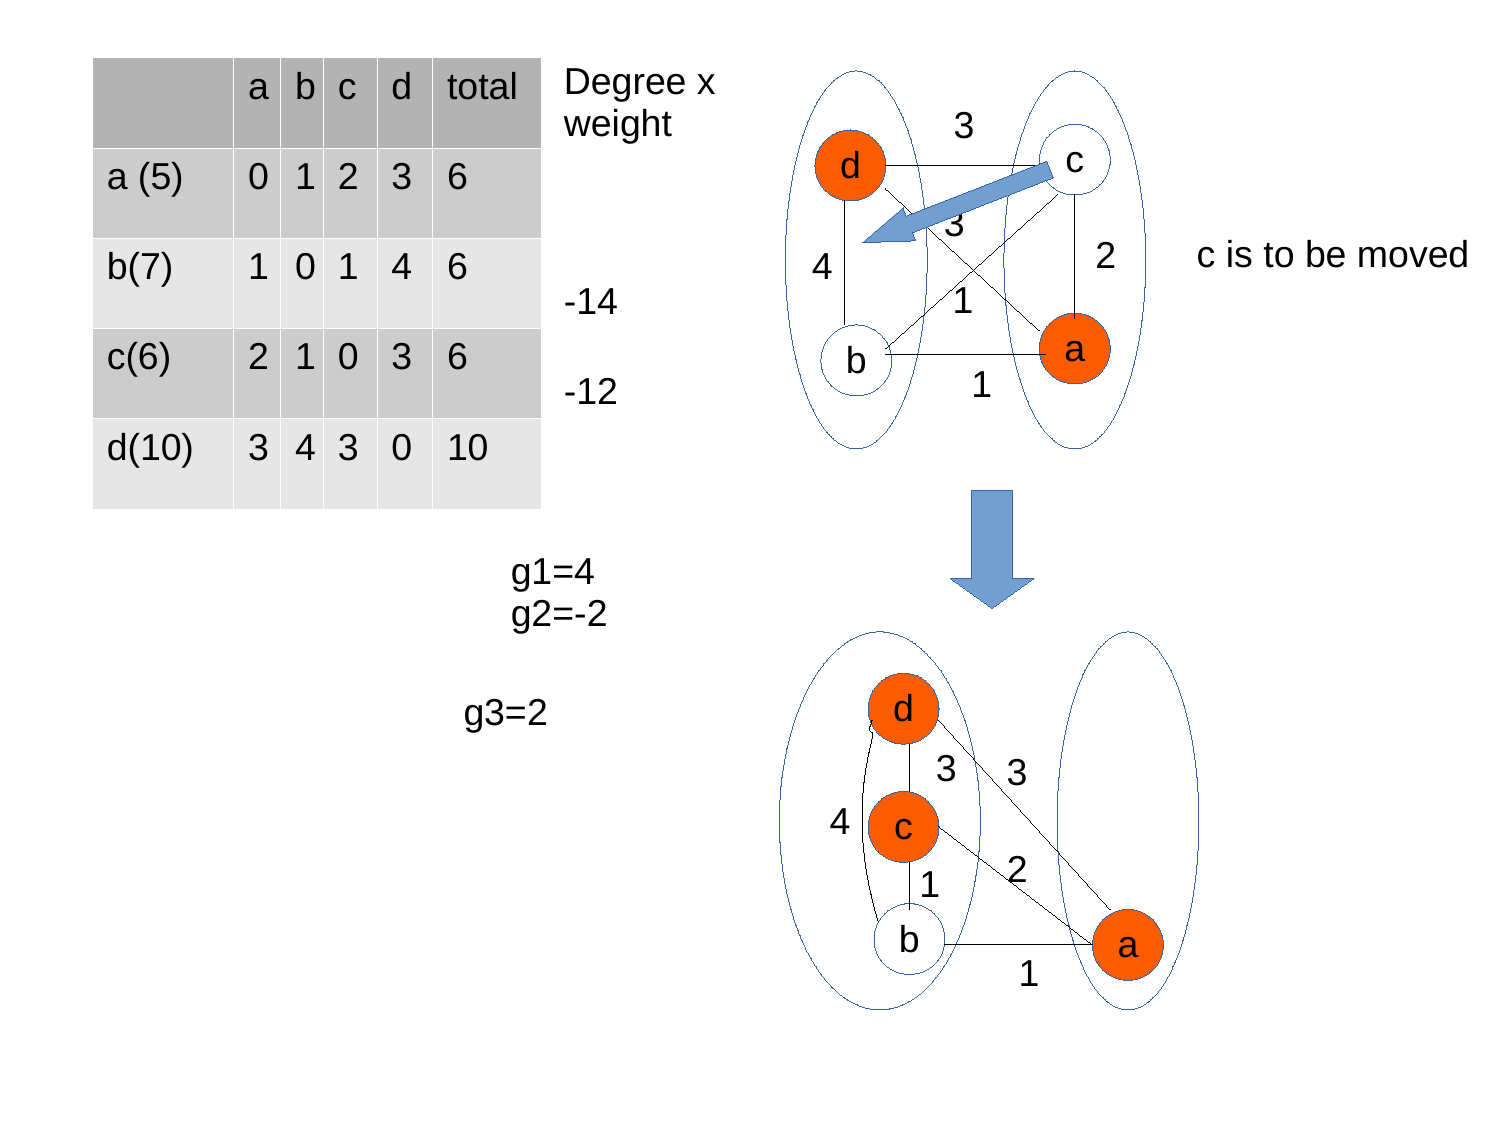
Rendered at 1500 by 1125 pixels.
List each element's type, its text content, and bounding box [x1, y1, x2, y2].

text_box 1 [937, 272, 986, 330]
table_header d [378, 58, 432, 148]
table_cell 0 [378, 419, 432, 509]
text_box [950, 490, 1034, 609]
table_cell d(10) [93, 419, 233, 509]
table_header [93, 58, 233, 148]
table_cell 1 [234, 239, 280, 328]
text_box c [868, 791, 940, 863]
table_cell 2 [234, 329, 280, 418]
table_header b [281, 58, 323, 148]
table_cell 0 [324, 329, 377, 418]
text_box c [1039, 124, 1111, 195]
text_box Degree x weight -14 -12 [549, 53, 768, 455]
text_box c is to be moved [1181, 226, 1500, 284]
text_box 3 [991, 744, 1040, 801]
table_cell 1 [281, 149, 323, 238]
text_box a [1039, 313, 1111, 384]
text_box 1 [904, 862, 909, 903]
table_cell 1 [281, 329, 323, 418]
table_cell b(7) [93, 239, 233, 328]
table_header a [234, 58, 280, 148]
table_cell 2 [324, 149, 377, 238]
text_box 2 [992, 840, 1028, 898]
text_box g3=2 [448, 684, 662, 755]
table_cell 6 [433, 329, 541, 418]
text_box 4 [797, 238, 845, 296]
text_box 3 [921, 740, 969, 804]
table_cell 3 [378, 329, 432, 418]
table_cell 0 [234, 149, 280, 238]
text_box 1 [956, 356, 1004, 414]
text_box d [814, 129, 886, 201]
text_box 1 [910, 856, 952, 915]
table_cell 10 [433, 419, 541, 509]
table_cell 6 [433, 149, 541, 238]
text_box 3 [929, 208, 977, 258]
table_cell c(6) [93, 329, 233, 418]
table_cell 3 [378, 149, 432, 238]
table_cell 4 [378, 239, 432, 328]
text_box 2 [1080, 226, 1117, 284]
table_cell 3 [234, 419, 280, 509]
text_box 3 [929, 195, 957, 206]
text_box [862, 161, 1054, 243]
table_cell 3 [324, 419, 377, 509]
table_header total [433, 58, 541, 148]
text_box a [1092, 909, 1164, 981]
table_cell a (5) [93, 149, 233, 238]
table_cell 6 [433, 239, 541, 328]
text_box b [874, 903, 945, 975]
table_cell 0 [281, 239, 323, 328]
text_box 4 [814, 793, 890, 851]
text_box g1=4 g2=-2 [496, 543, 709, 685]
table_header c [324, 58, 377, 148]
text_box d [868, 673, 940, 745]
text_box b [820, 324, 892, 396]
table_cell 1 [324, 239, 377, 328]
text_box 3 [938, 96, 987, 154]
text_box 1 [1003, 945, 1052, 1002]
table_cell 4 [281, 419, 323, 509]
